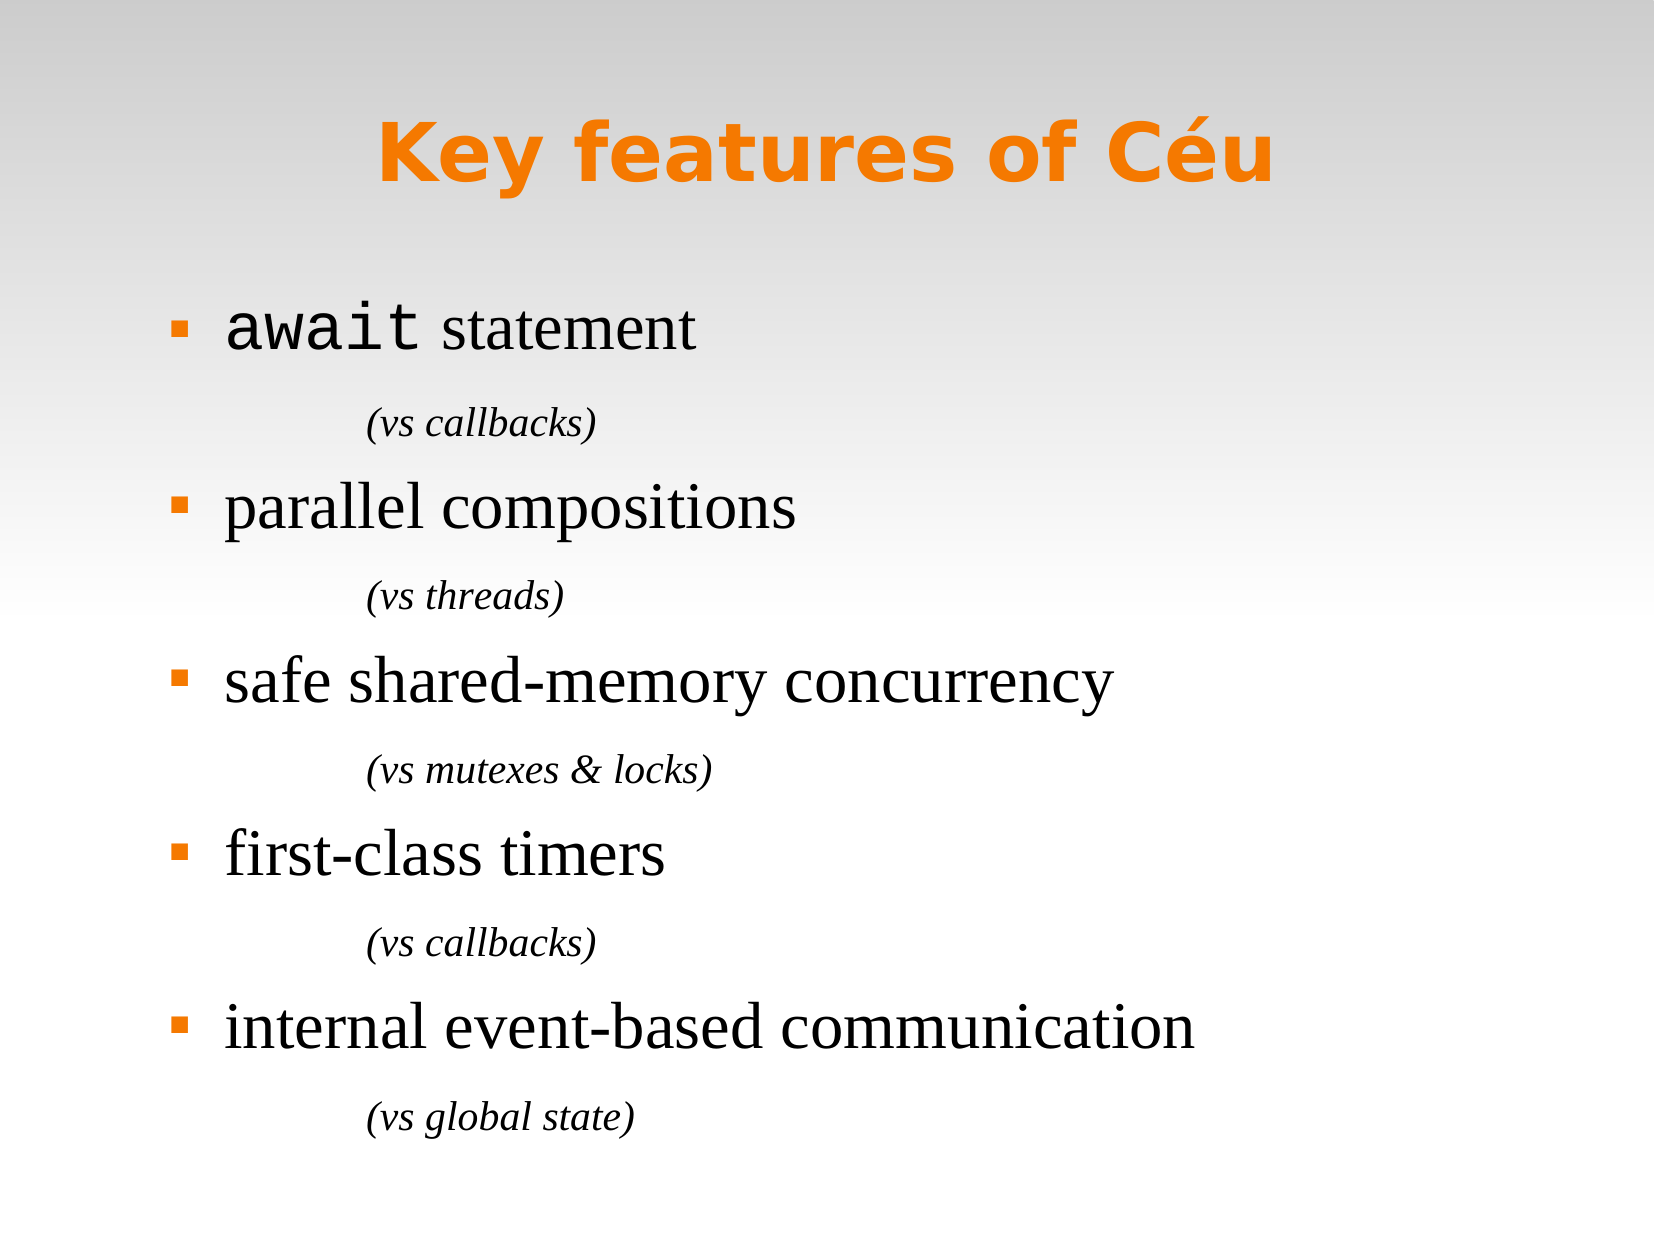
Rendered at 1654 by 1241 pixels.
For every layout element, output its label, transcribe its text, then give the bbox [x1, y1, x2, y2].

list await statement (vs callbacks) parallel compositions (vs threads) safe shared-memory concurrency (vs mutexes & locks) first-class timers (vs callbacks) internal event-based communication (vs global state) [82, 290, 1571, 1189]
title Key features of Céu [82, 49, 1571, 257]
